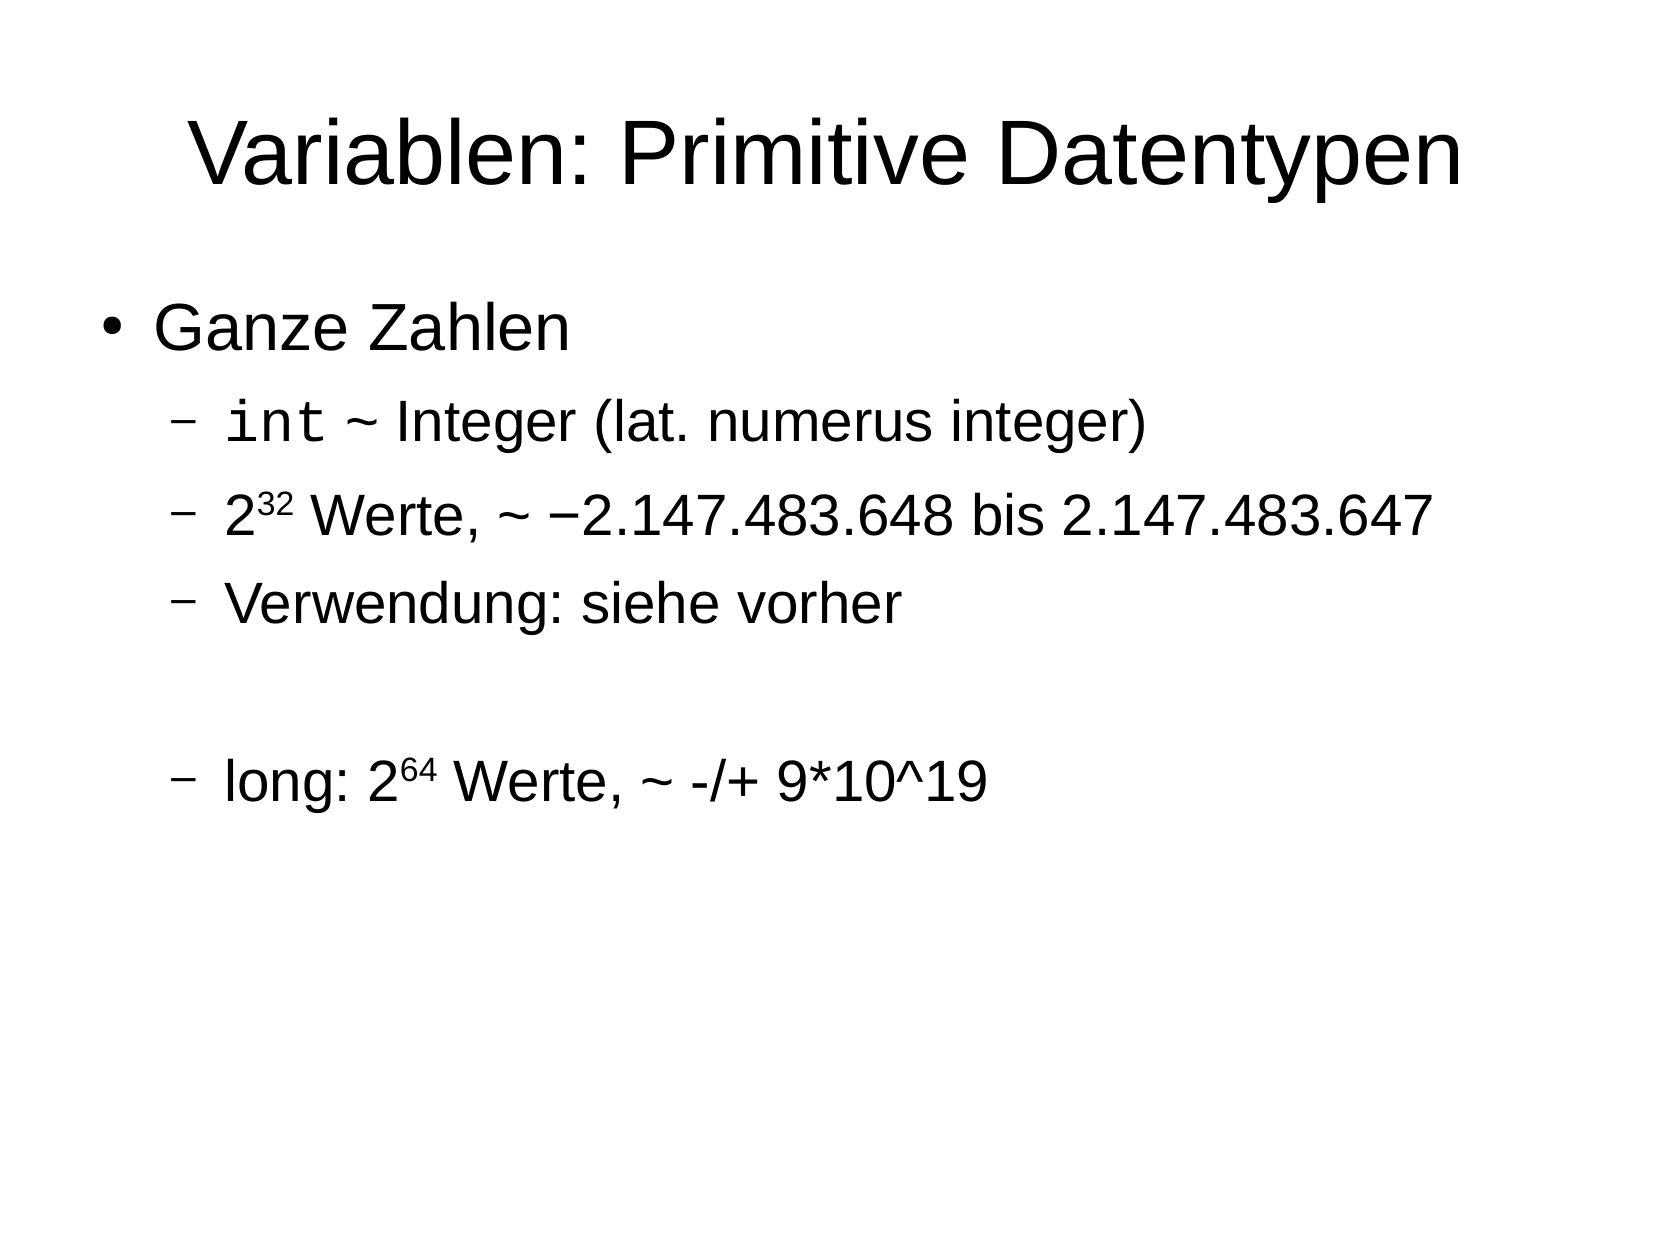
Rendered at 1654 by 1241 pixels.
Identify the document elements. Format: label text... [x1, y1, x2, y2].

title Variablen: Primitive Datentypen [82, 49, 1571, 257]
list Ganze Zahlen int ~ Integer (lat. numerus integer) 232 Werte, ~ −2.147.483.648 bis 2.147.483.647 Verwendung: siehe vorher long: 264 Werte, ~ -/+ 9*10^19 [82, 290, 1571, 1216]
